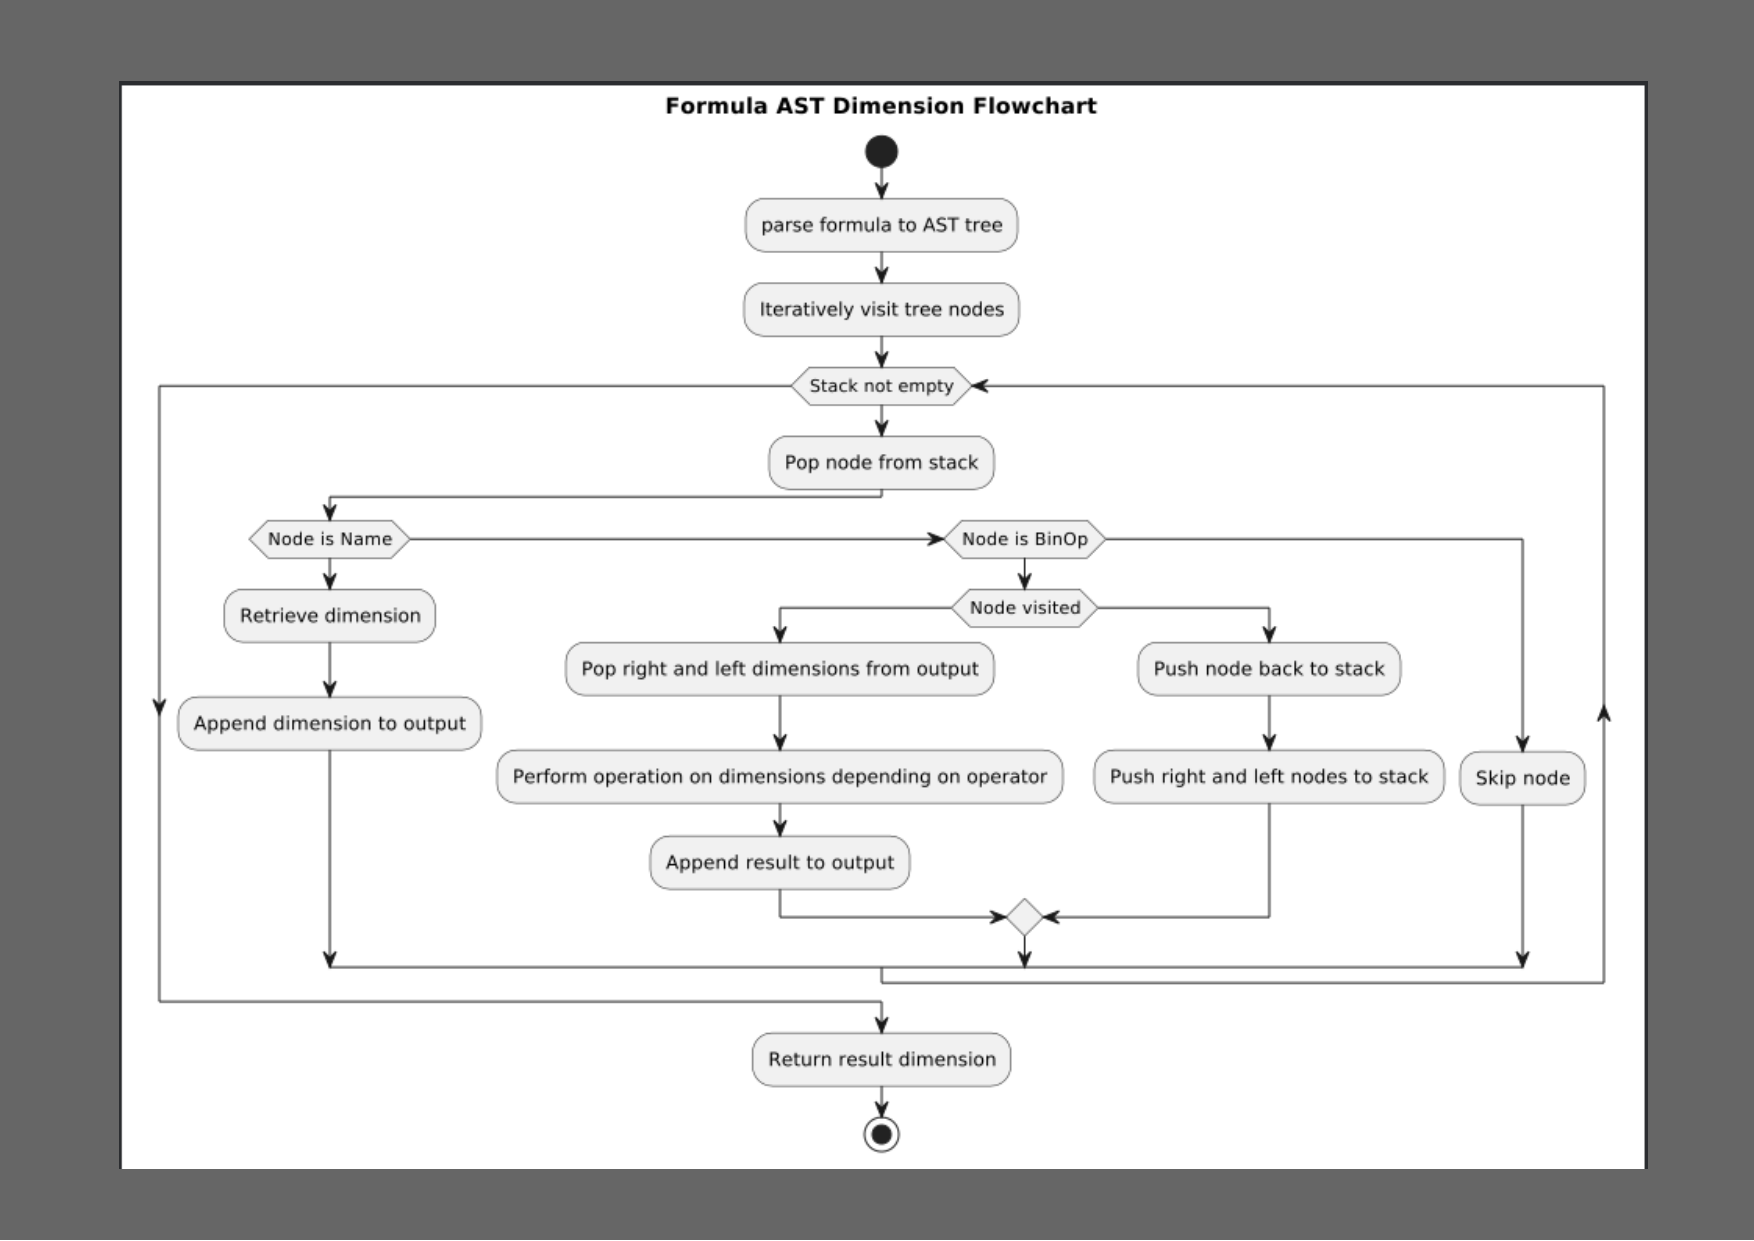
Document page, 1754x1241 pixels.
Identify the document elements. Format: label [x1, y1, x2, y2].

picture [119, 81, 1648, 1169]
